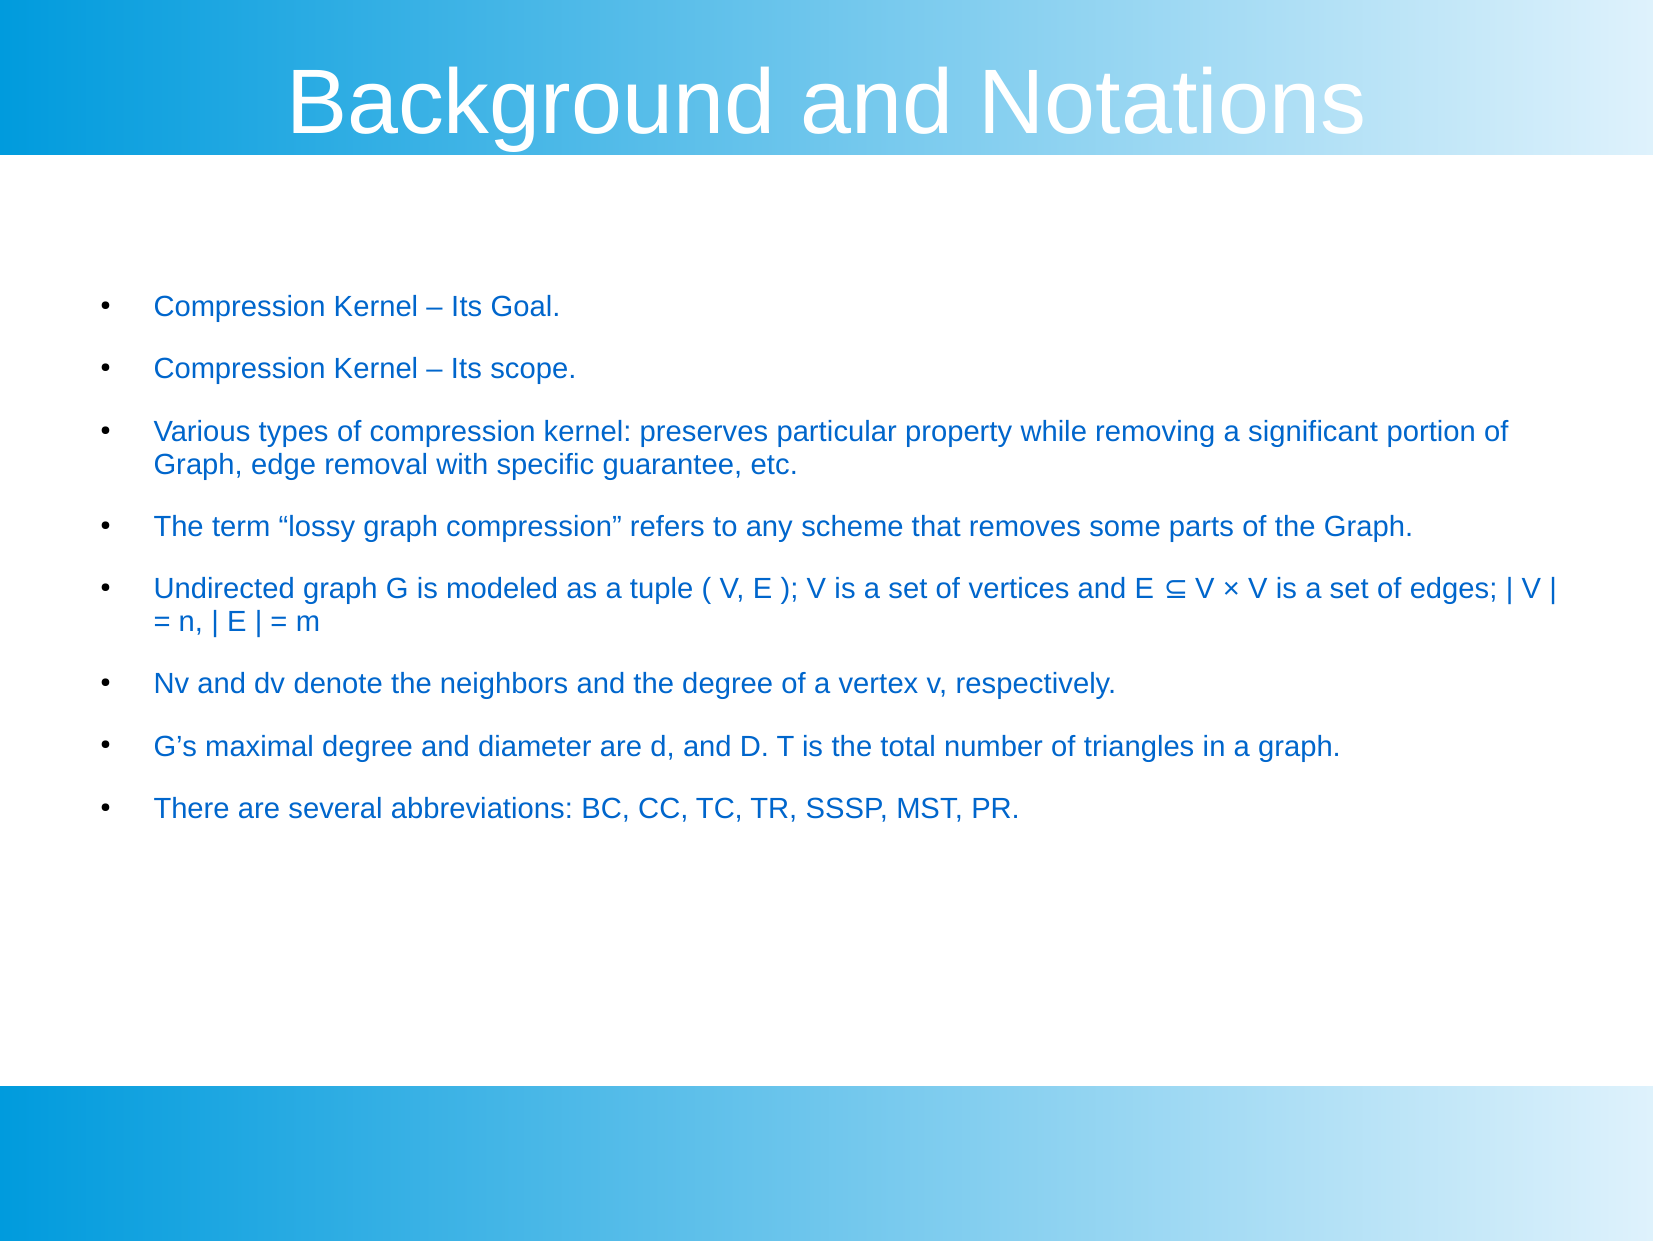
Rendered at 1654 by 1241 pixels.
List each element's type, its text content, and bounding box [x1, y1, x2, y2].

title Background and Notations [82, 49, 1571, 155]
list Compression Kernel – Its Goal. Compression Kernel – Its scope. Various types of compression kernel: preserves particular property while removing a significant portion of Graph, edge removal with specific guarantee, etc. The term “lossy graph compression” refers to any scheme that removes some parts of the Graph. Undirected graph G is modeled as a tuple ( V, E ); V is a set of vertices and E ⊆ V × V is a set of edges; | V | = n, | E | = m Nv and dv denote the neighbors and the degree of a vertex v, respectively. G’s maximal degree and diameter are d, and D. T is the total number of triangles in a graph. There are several abbreviations: BC, CC, TC, TR, SSSP, MST, PR. [82, 290, 1571, 1010]
